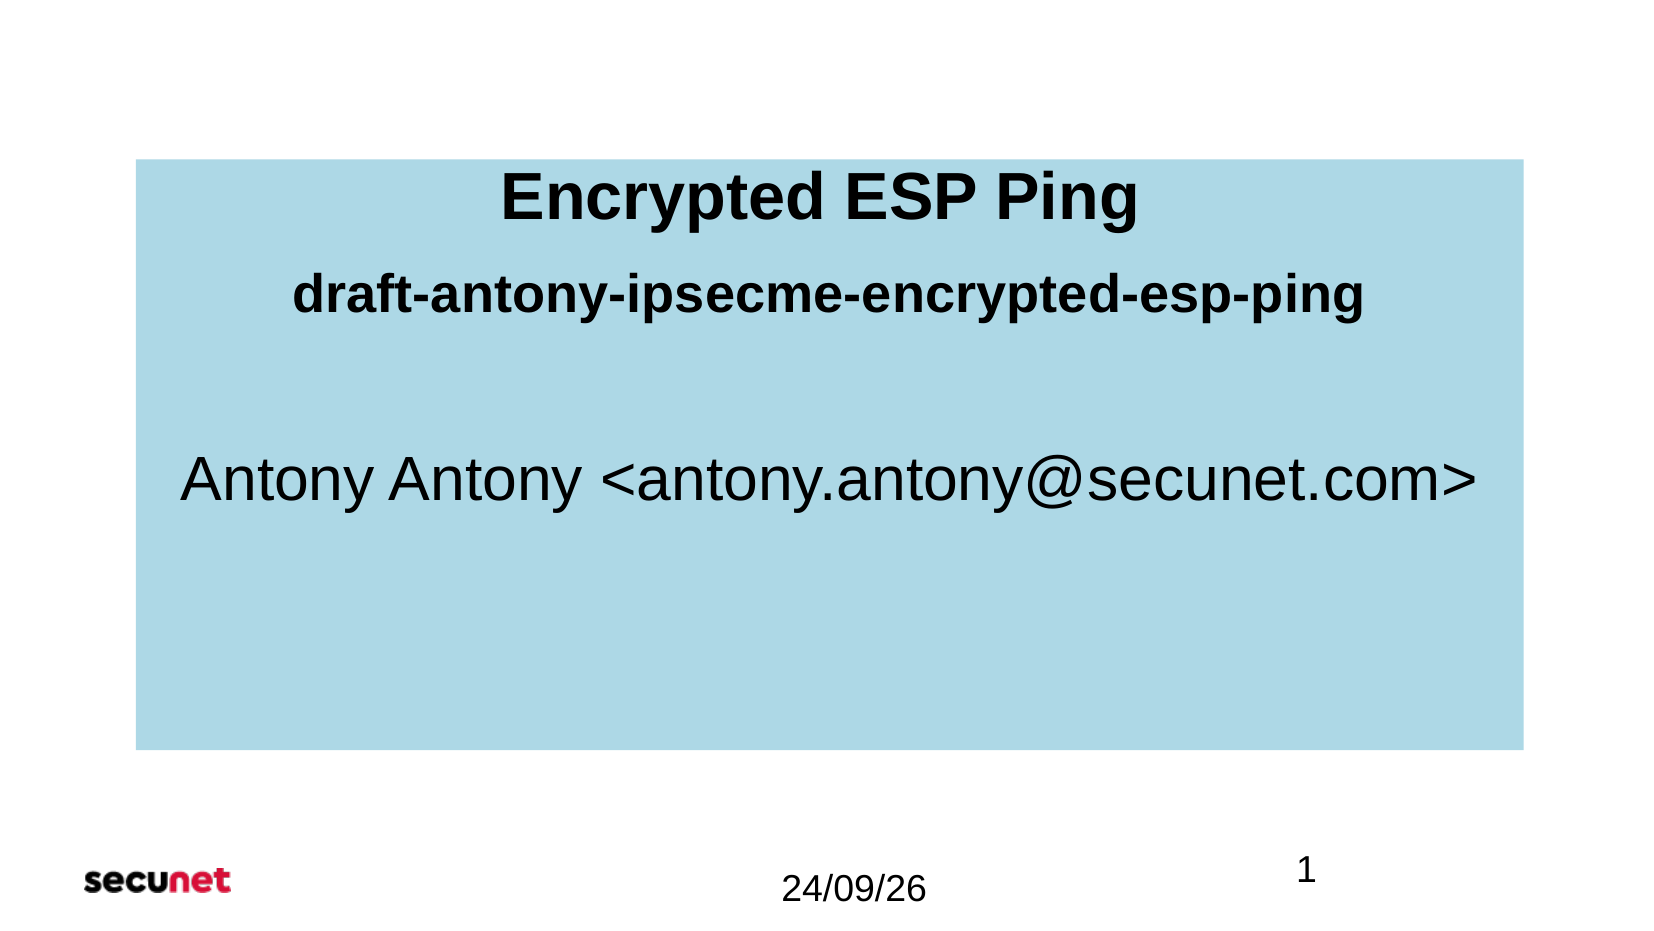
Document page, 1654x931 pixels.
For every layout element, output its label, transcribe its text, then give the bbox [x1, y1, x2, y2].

picture [84, 868, 231, 893]
list Encrypted ESP Ping draft-antony-ipsecme-encrypted-esp-ping Antony Antony <antony.antony@secunet.com> [135, 159, 1524, 751]
